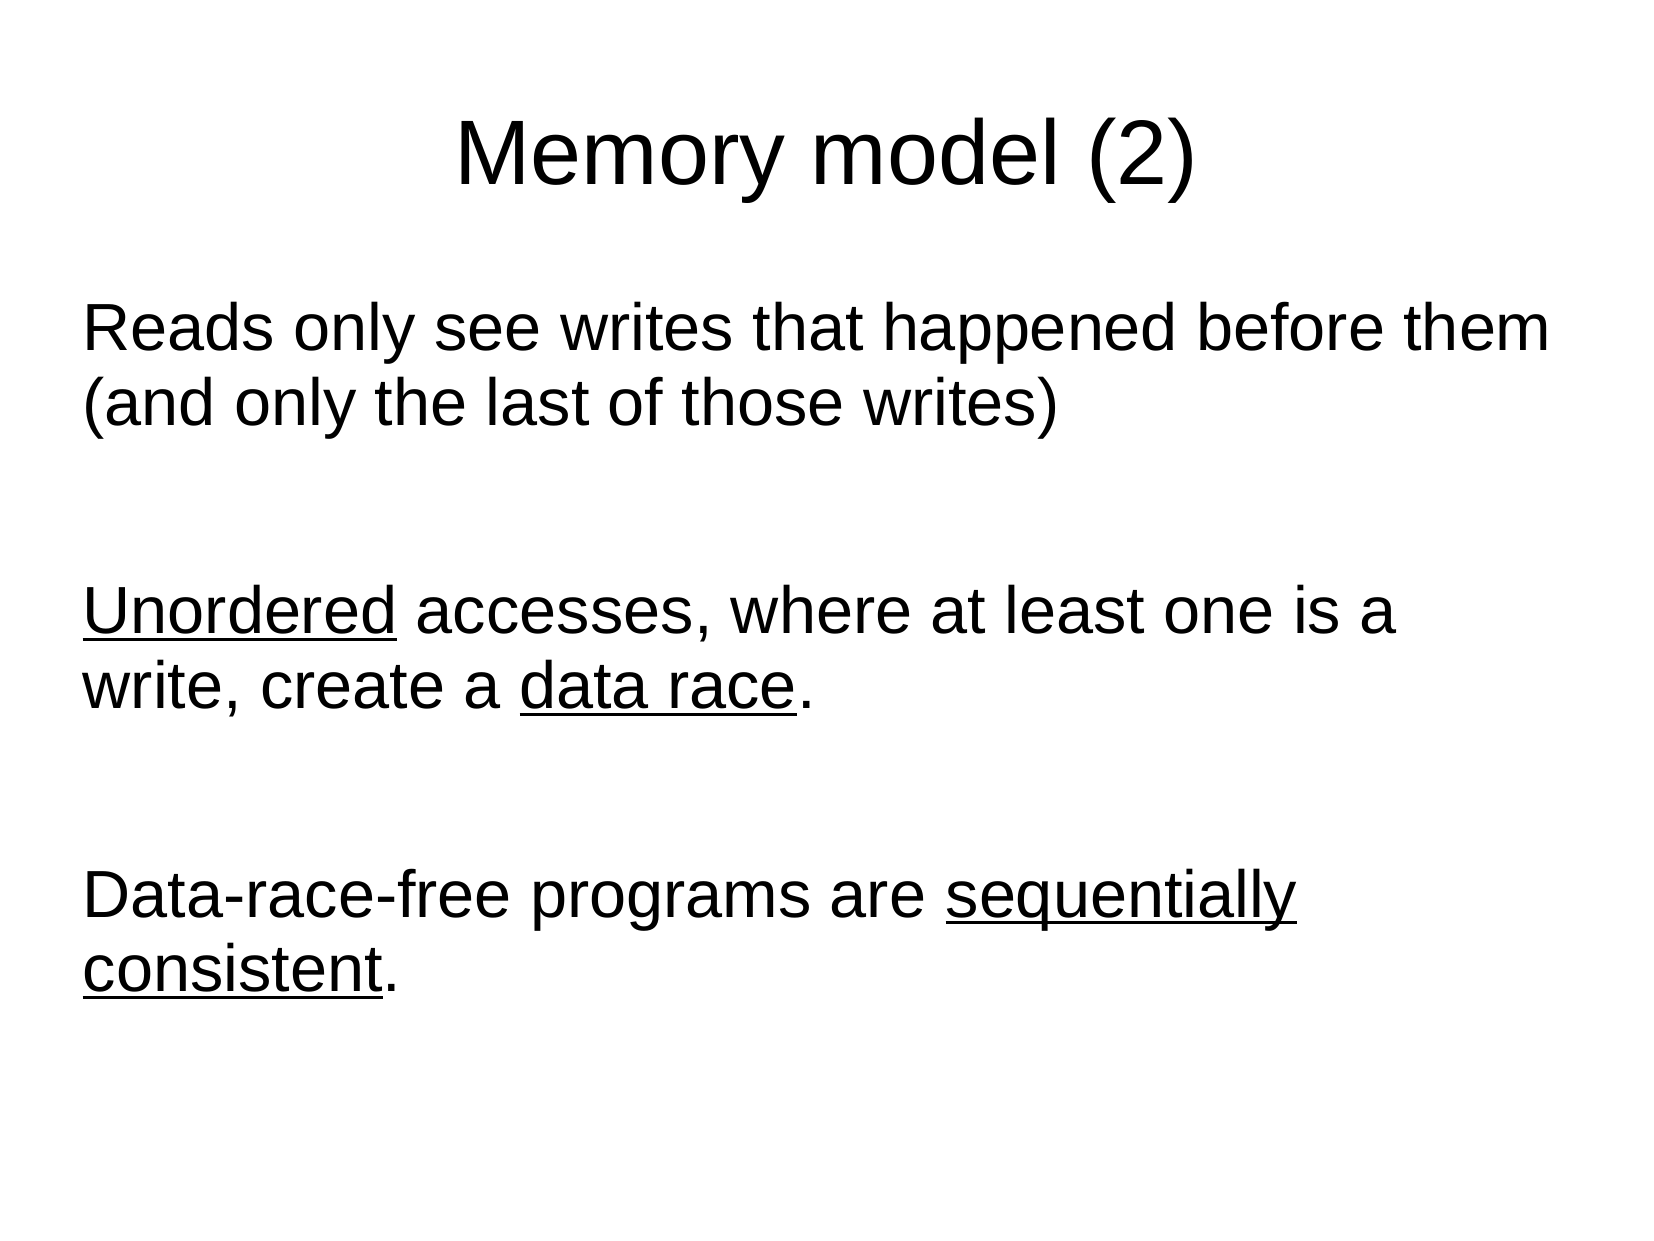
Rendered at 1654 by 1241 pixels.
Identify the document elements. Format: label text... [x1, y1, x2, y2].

title Memory model (2) [82, 49, 1571, 257]
list Reads only see writes that happened before them (and only the last of those writes) Unordered accesses, where at least one is a write, create a data race. Data-race-free programs are sequentially consistent. [82, 290, 1571, 1010]
